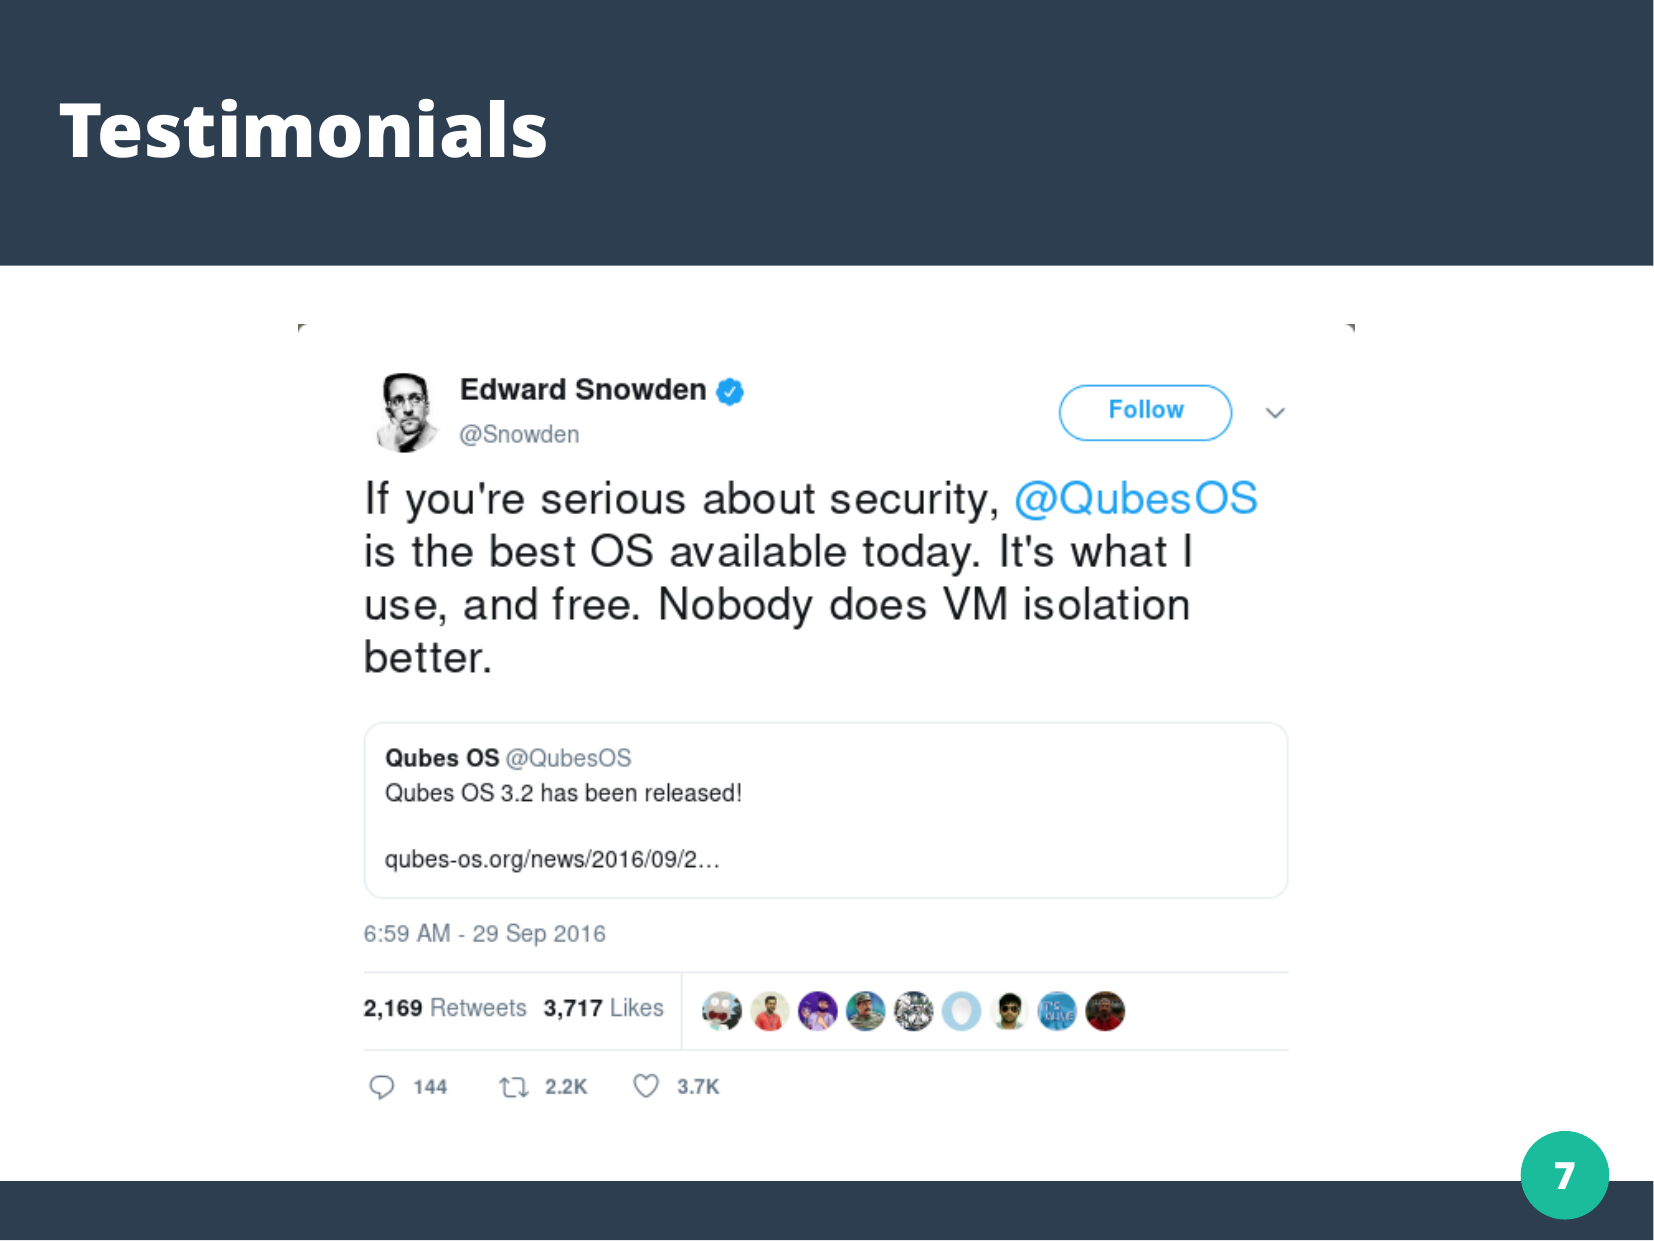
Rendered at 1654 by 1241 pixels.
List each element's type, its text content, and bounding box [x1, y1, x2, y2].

title Testimonials [59, 49, 1595, 207]
picture [298, 324, 1355, 1152]
